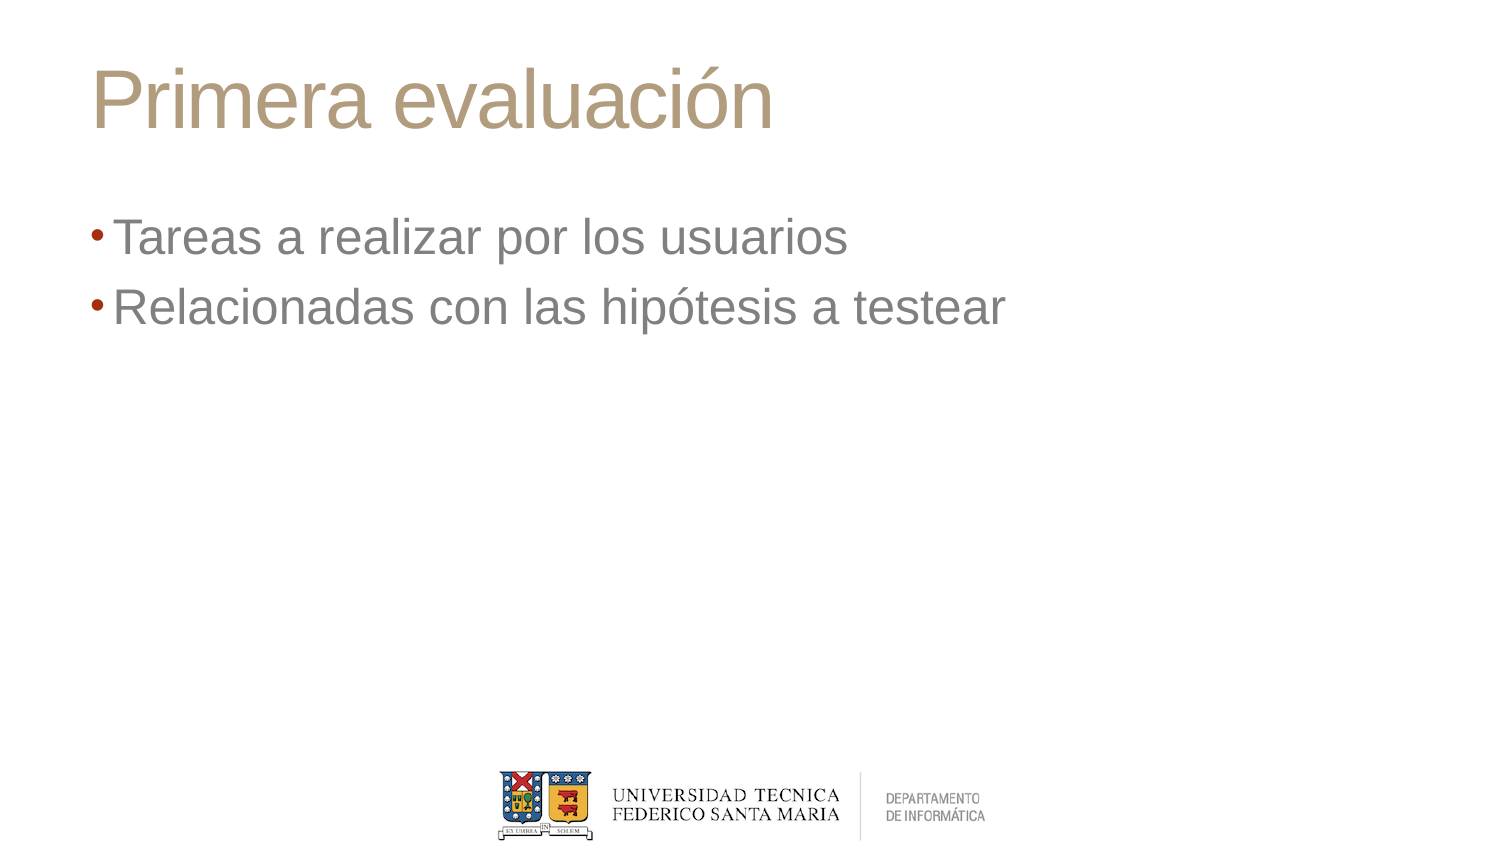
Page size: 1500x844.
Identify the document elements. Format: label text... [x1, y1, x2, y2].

title Primera evaluación [75, 33, 1425, 156]
list Tareas a realizar por los usuarios Relacionadas con las hipótesis a testear [75, 196, 1425, 797]
picture [494, 797, 1006, 842]
